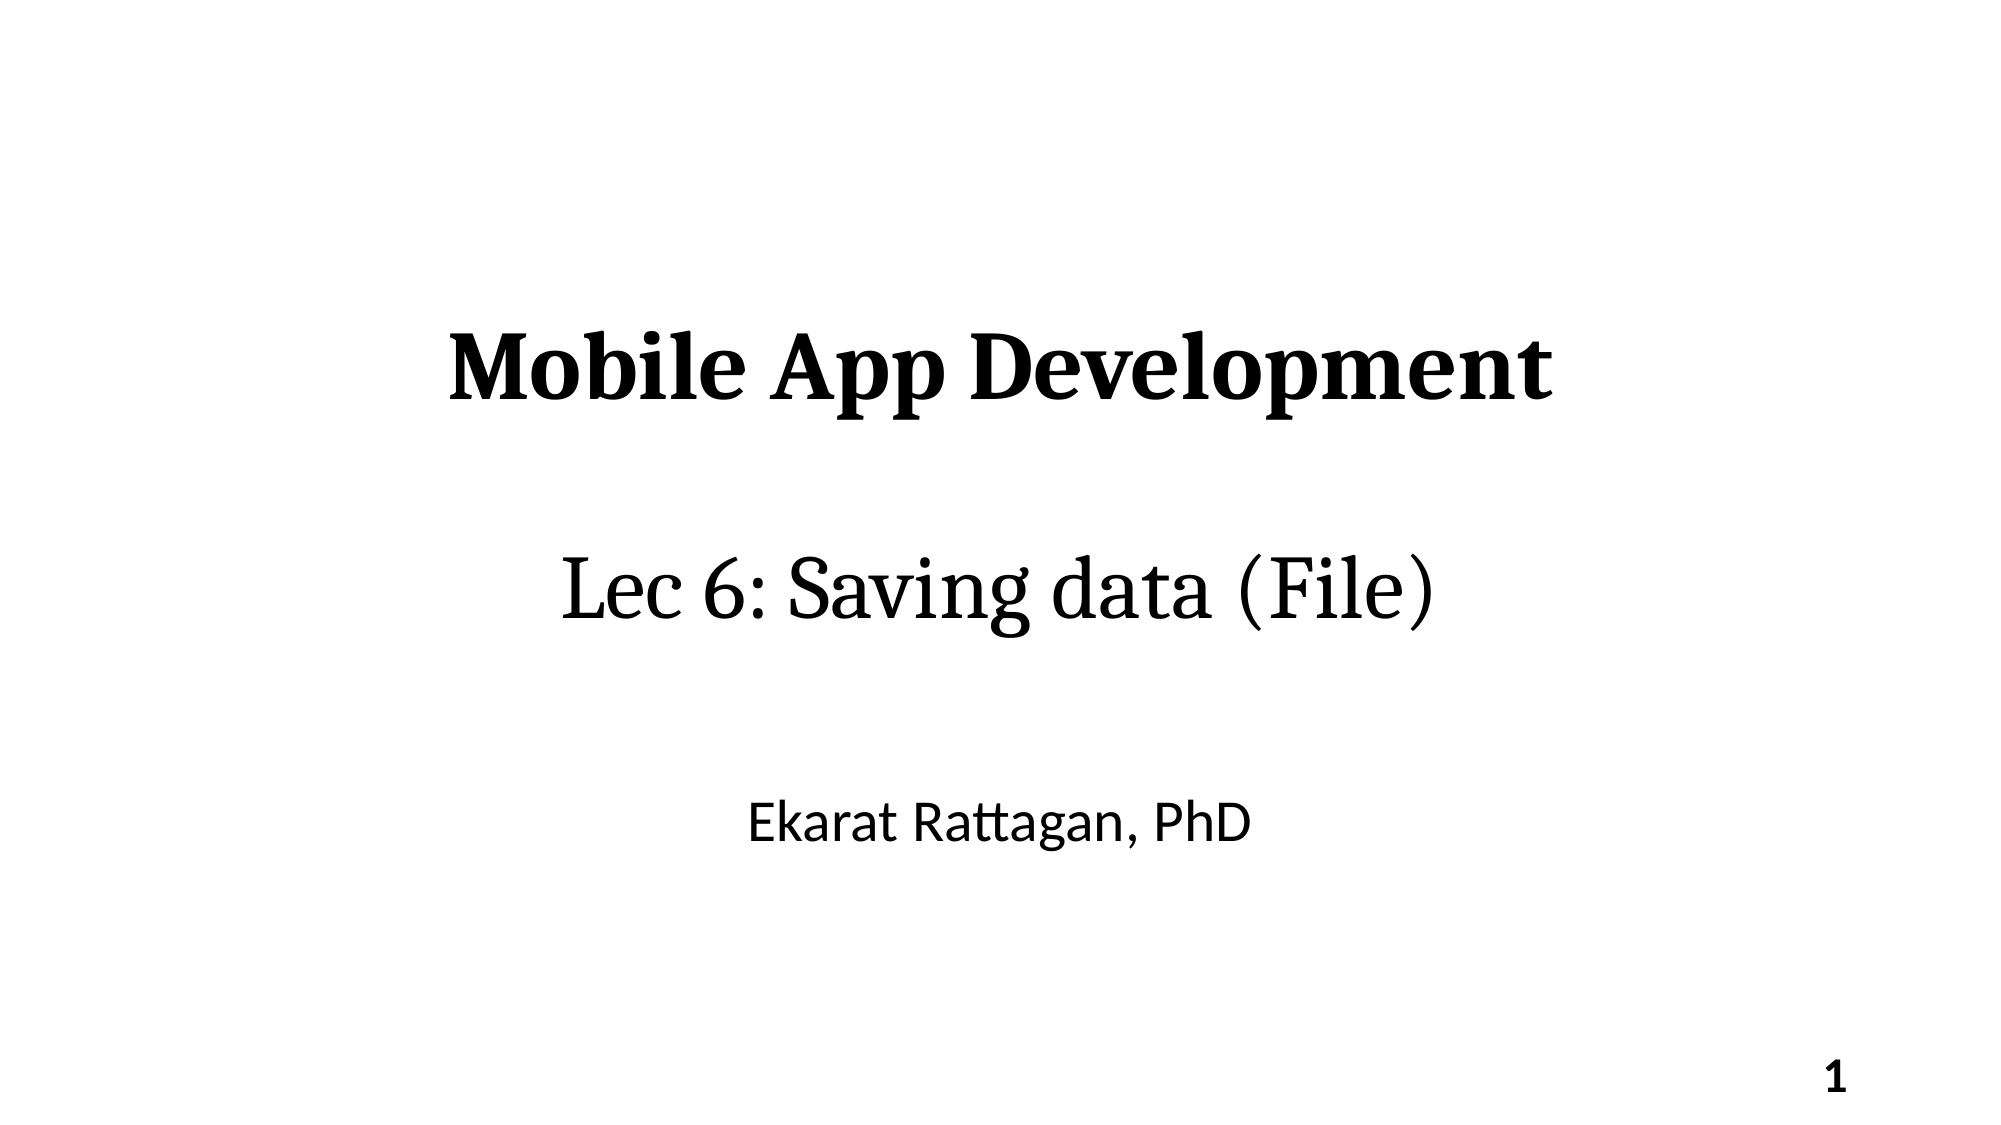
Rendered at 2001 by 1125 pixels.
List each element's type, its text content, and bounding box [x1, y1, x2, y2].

subtitle Ekarat Rattagan, PhD [249, 590, 1750, 863]
title Mobile App Development Lec 6: Saving data (File) [249, 184, 1750, 590]
slide_number <number> [1412, 1042, 1863, 1103]
